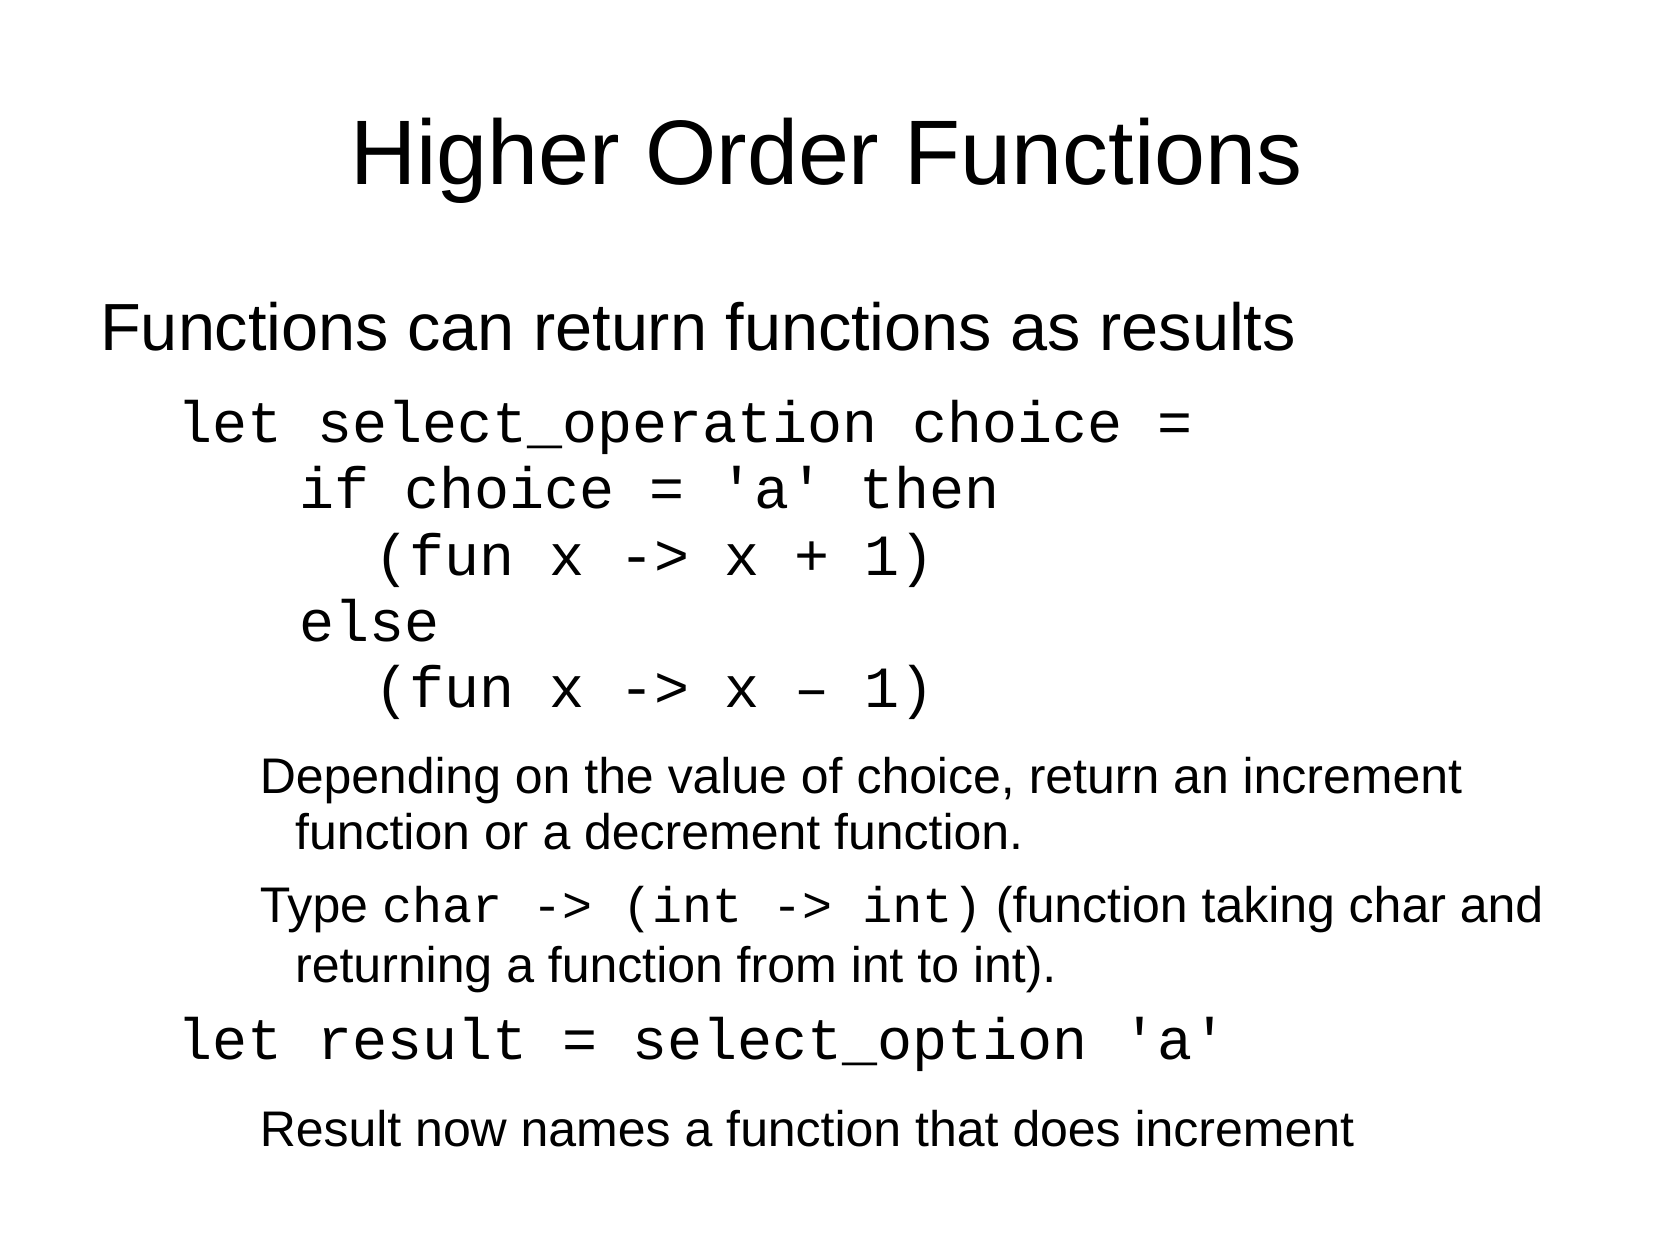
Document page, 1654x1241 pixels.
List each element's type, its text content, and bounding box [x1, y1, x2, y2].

list Functions can return functions as results let select_operation choice = if choice = 'a' then (fun x -> x + 1) else (fun x -> x – 1) Depending on the value of choice, return an increment function or a decrement function. Type char -> (int -> int) (function taking char and returning a function from int to int). let result = select_option 'a' Result now names a function that does increment [82, 290, 1571, 1135]
title Higher Order Functions [82, 56, 1571, 250]
